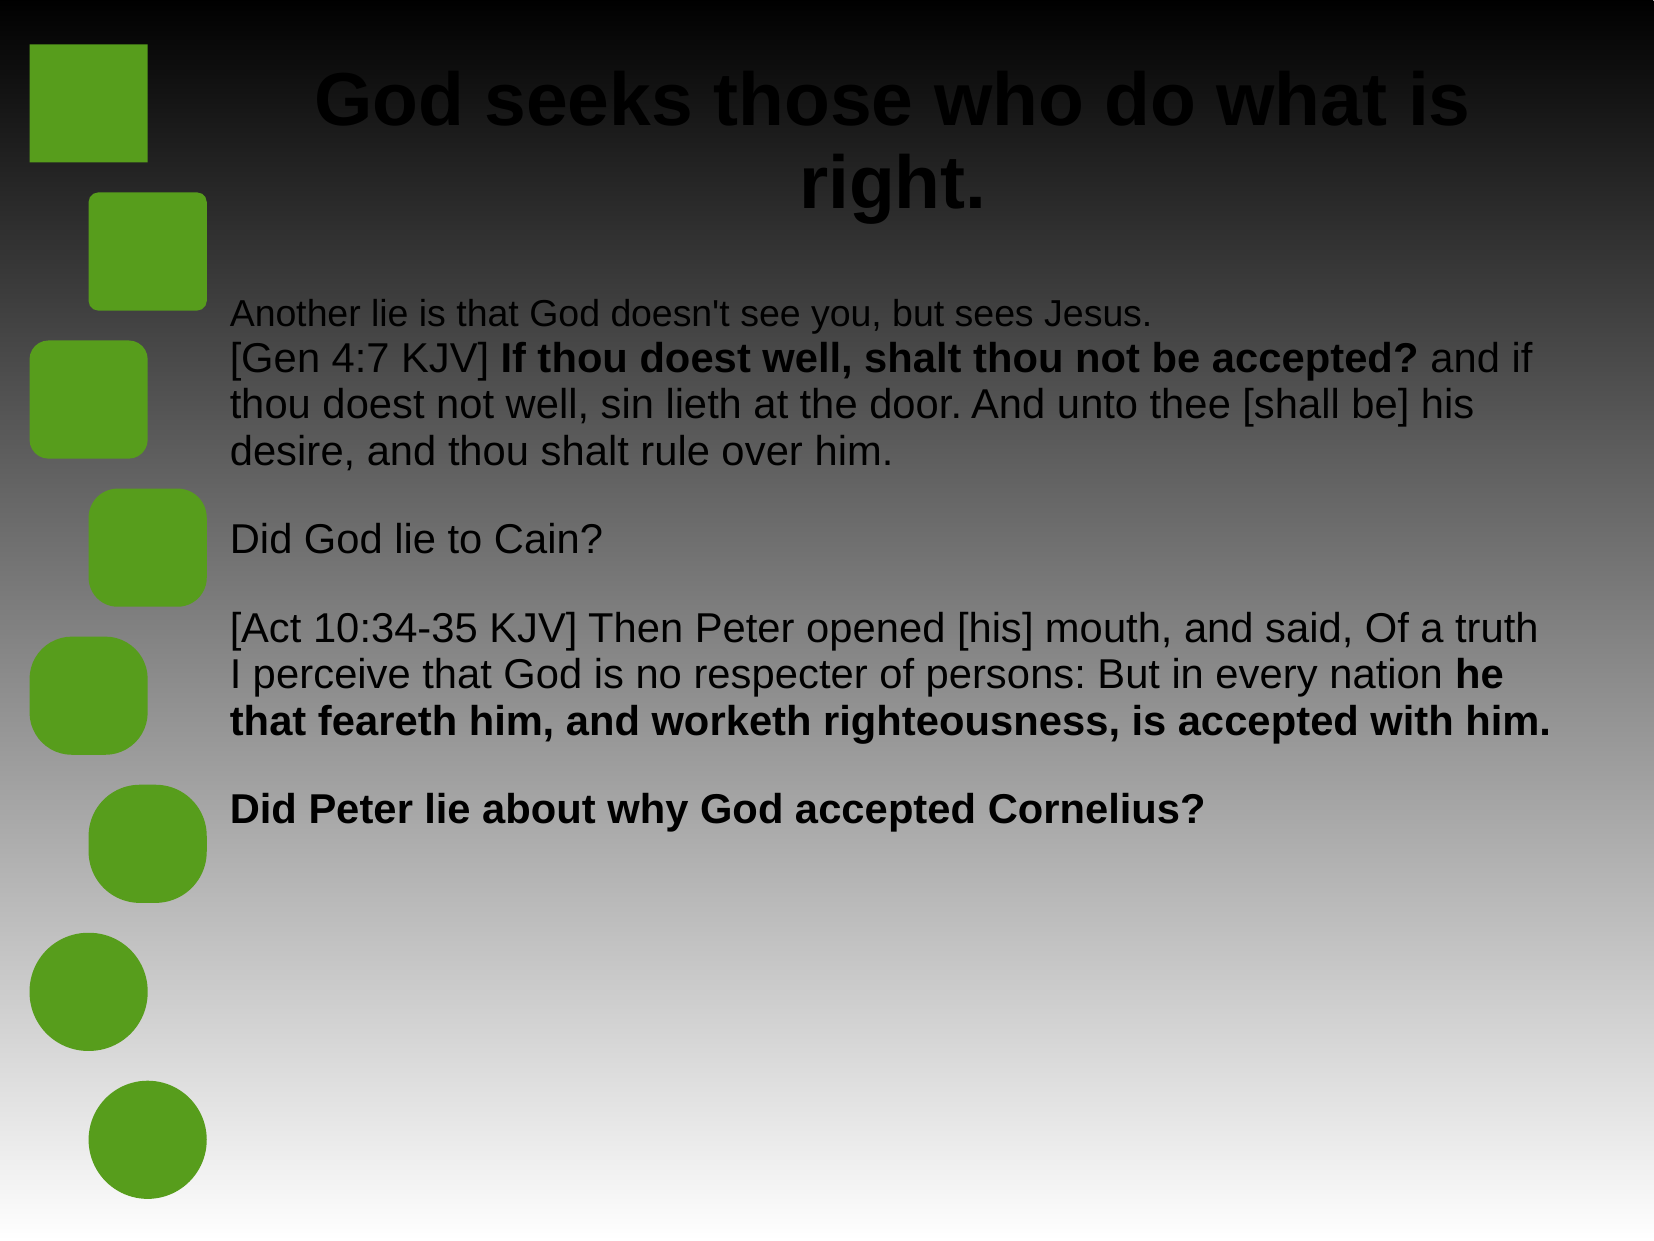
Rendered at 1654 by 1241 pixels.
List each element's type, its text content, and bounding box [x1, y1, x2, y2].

list Another lie is that God doesn't see you, but sees Jesus. [Gen 4:7 KJV] If thou doest well, shalt thou not be accepted? and if thou doest not well, sin lieth at the door. And unto thee [shall be] his desire, and thou shalt rule over him. Did God lie to Cain? [Act 10:34-35 KJV] Then Peter opened [his] mouth, and said, Of a truth I perceive that God is no respecter of persons: But in every nation he that feareth him, and worketh righteousness, is accepted with him. Did Peter lie about why God accepted Cornelius? [214, 285, 1571, 1191]
title God seeks those who do what is right. [214, 49, 1571, 236]
